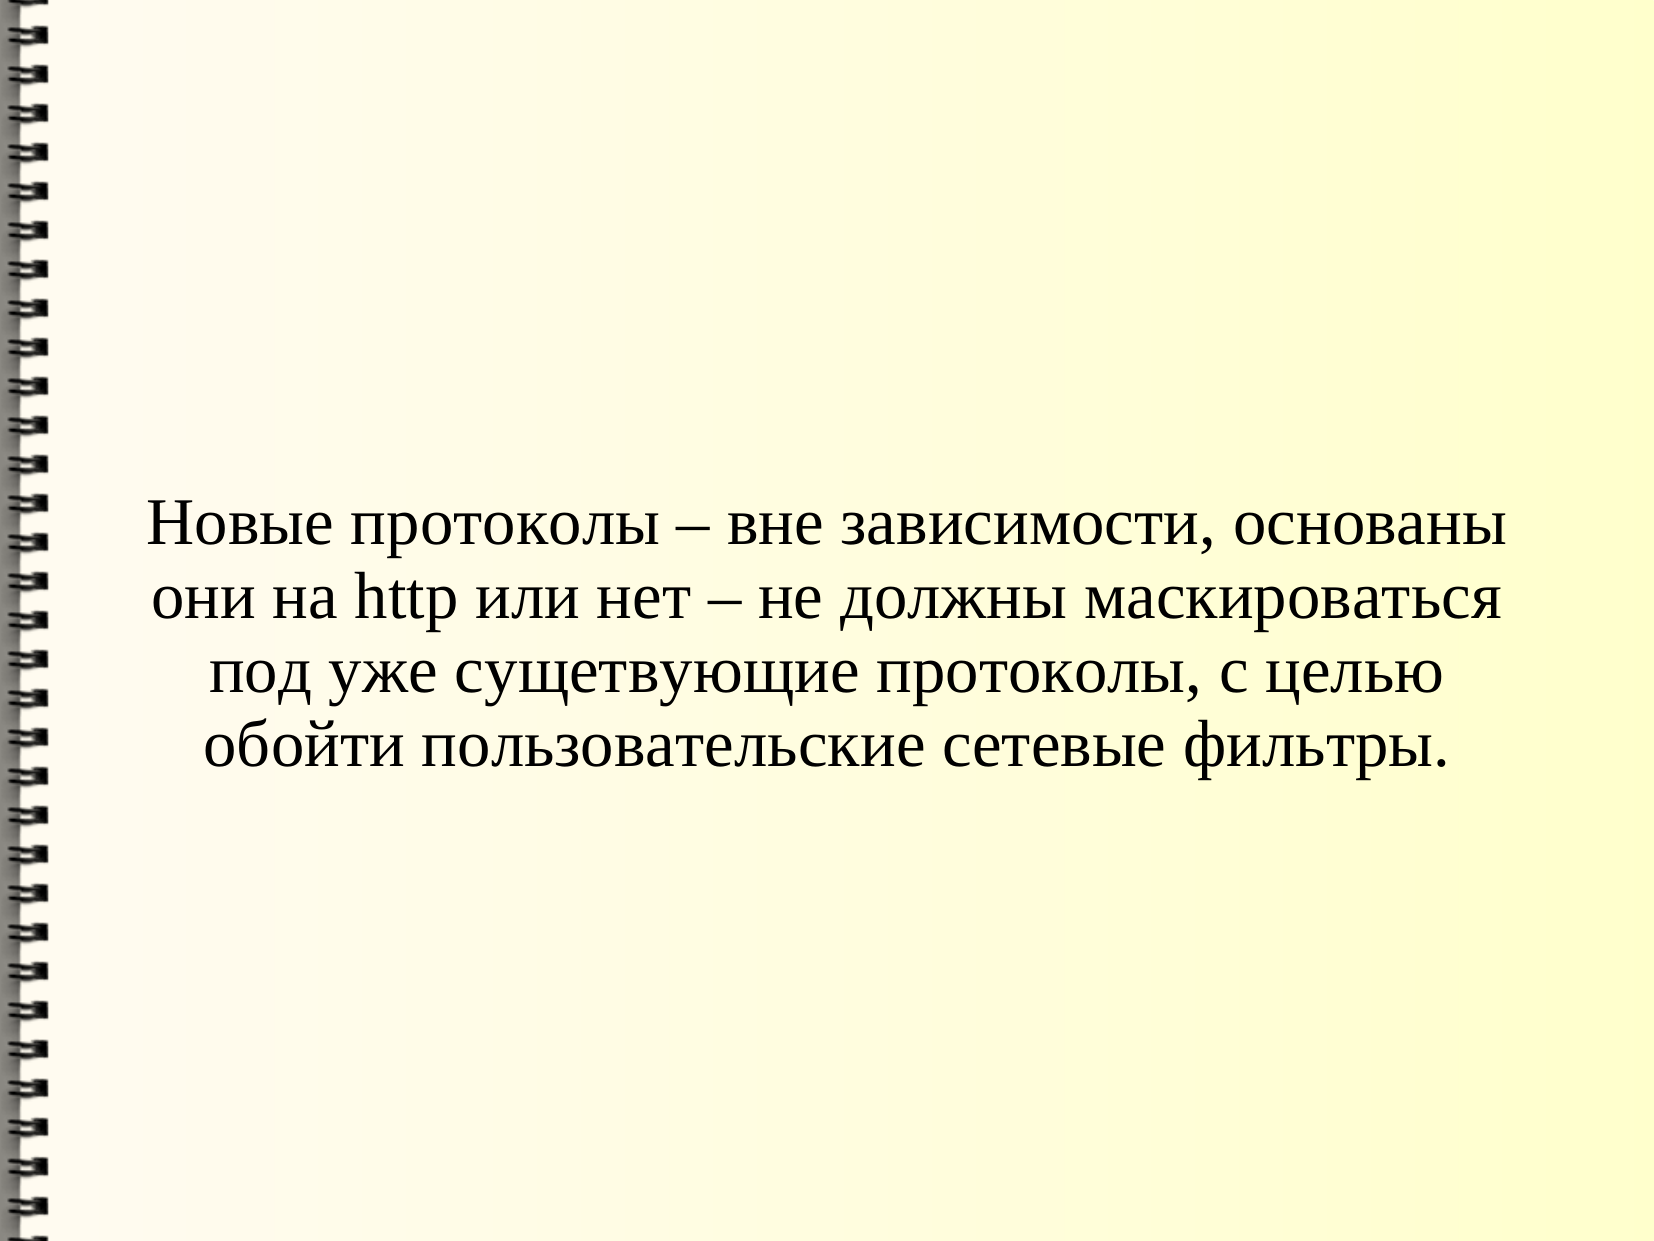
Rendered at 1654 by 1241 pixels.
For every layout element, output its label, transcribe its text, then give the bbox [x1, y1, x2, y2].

subtitle Новые протоколы – вне зависимости, основаны они на http или нет – не должны маскироваться под уже сущетвующие протоколы, с целью обойти пользовательские сетевые фильтры. [121, 102, 1534, 1164]
picture [0, 0, 1654, 1241]
